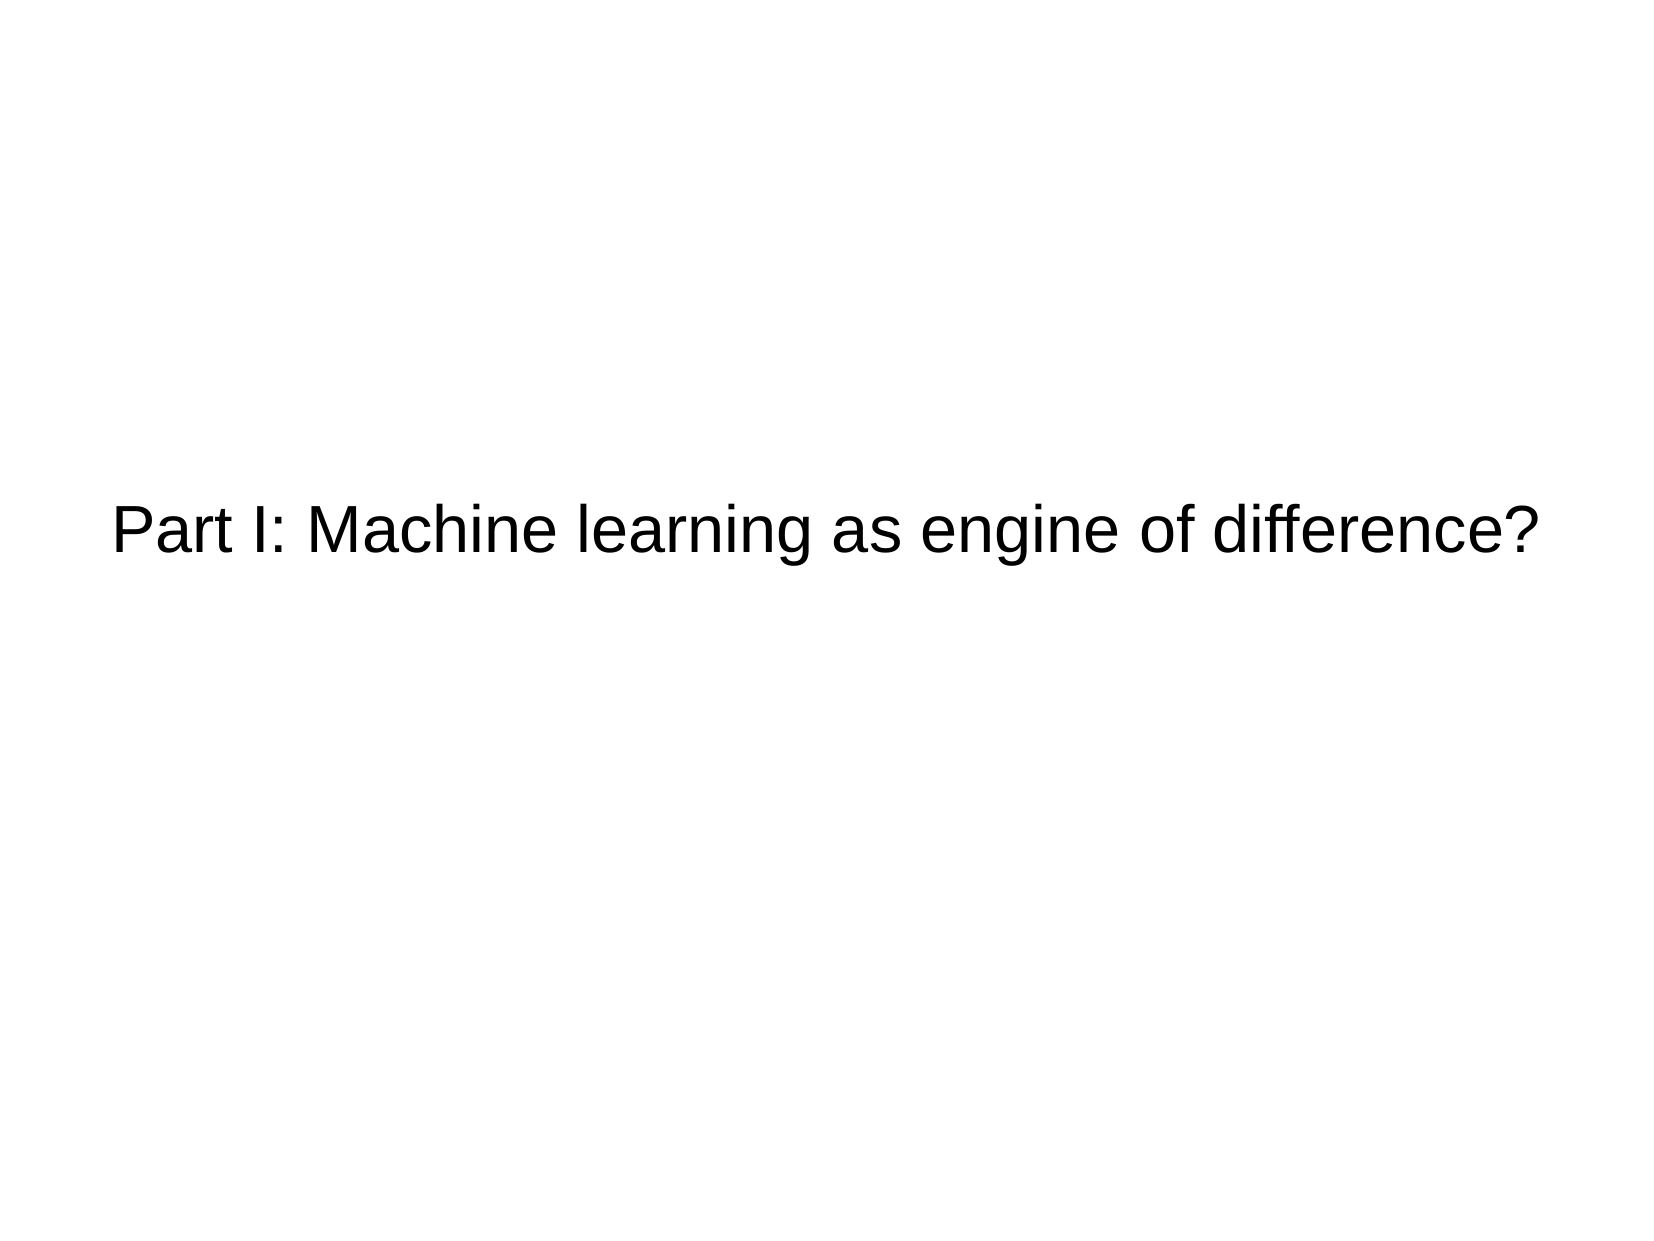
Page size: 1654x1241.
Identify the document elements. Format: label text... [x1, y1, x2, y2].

subtitle Part I: Machine learning as engine of difference? [82, 49, 1571, 1010]
